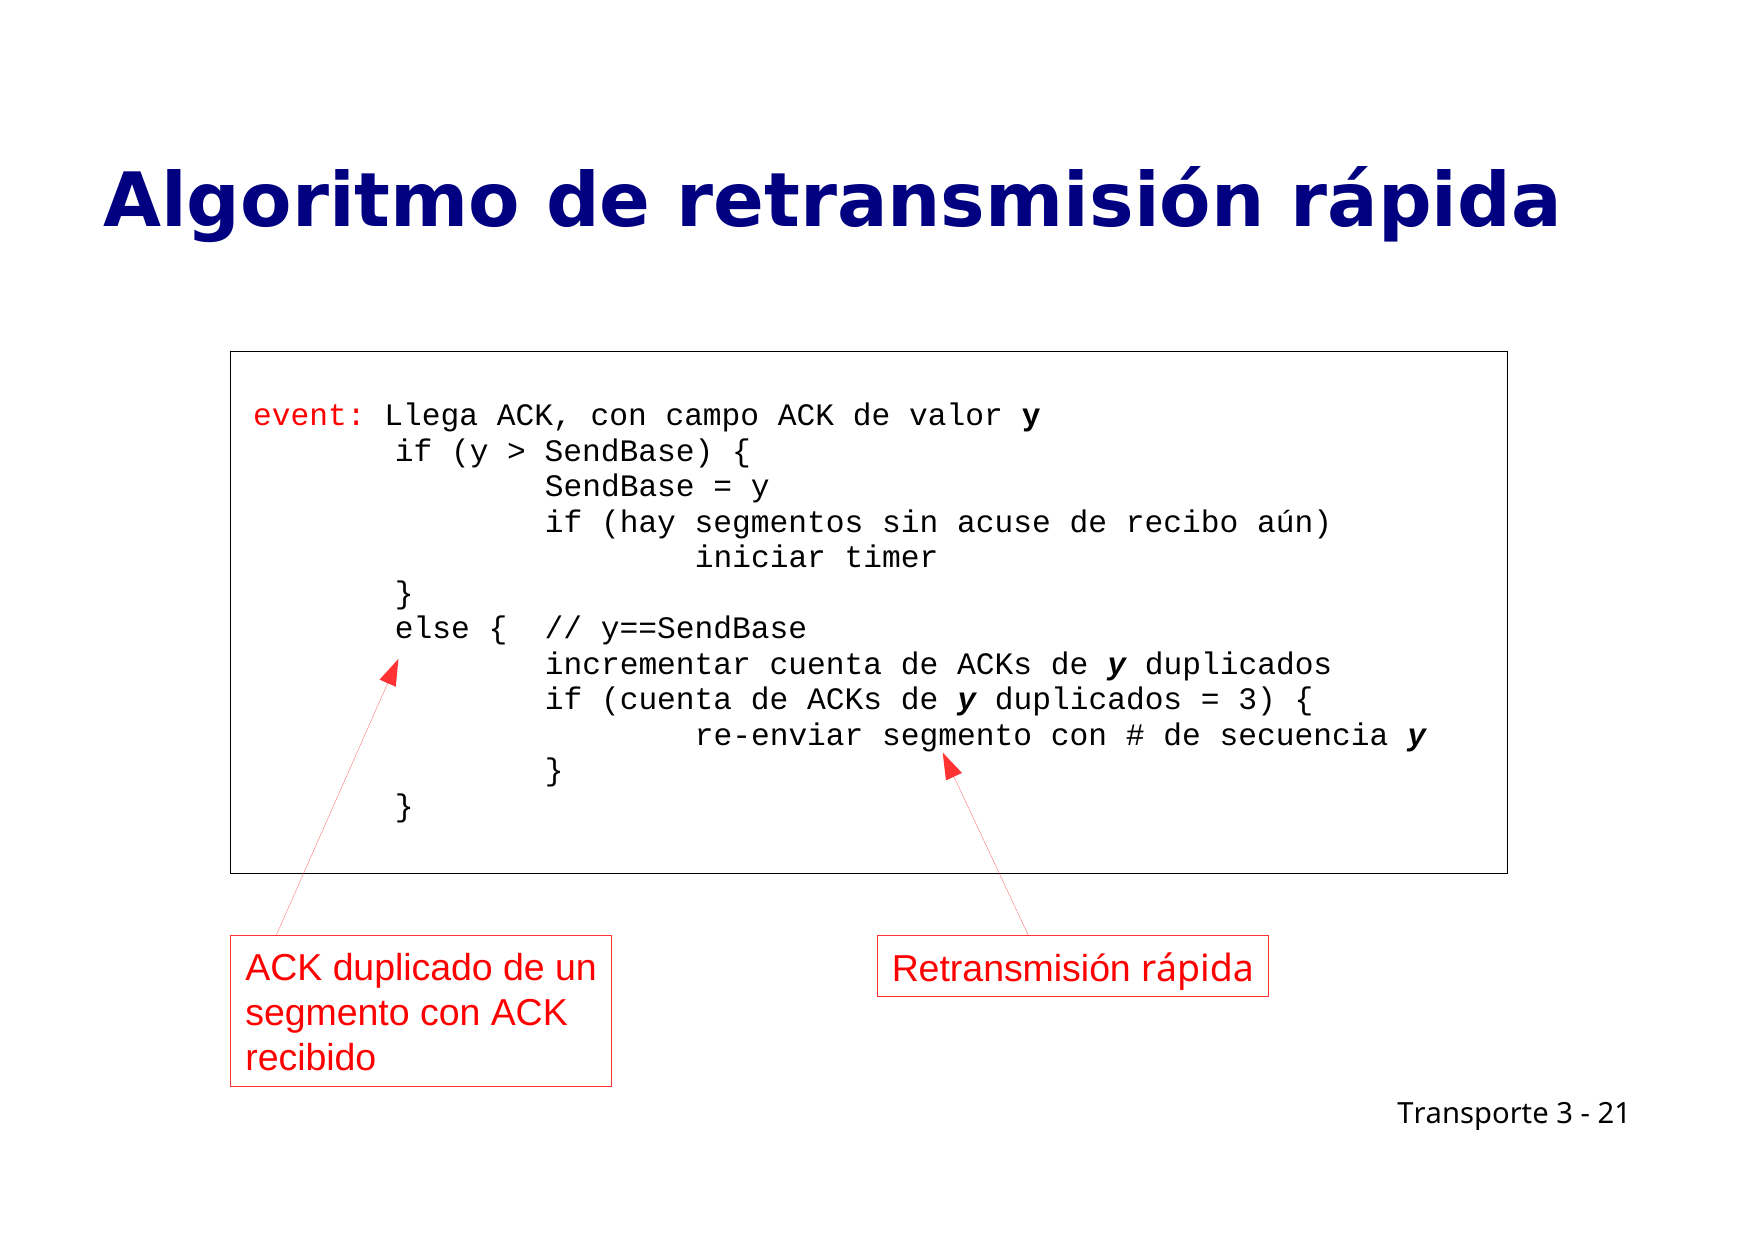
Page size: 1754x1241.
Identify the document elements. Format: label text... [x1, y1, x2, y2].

title Algoritmo de retransmisión rápida [88, 95, 1654, 298]
text_box event: Llega ACK, con campo ACK de valor y if (y > SendBase) { SendBase = y if (hay segmentos sin acuse de recibo aún) iniciar timer } else { // y==SendBase incrementar cuenta de ACKs de y duplicados if (cuenta de ACKs de y duplicados = 3) { re-enviar segmento con # de secuencia y } } [230, 351, 1508, 874]
text_box Retransmisión rápida [877, 935, 1269, 997]
text_box ACK duplicado de un segmento con ACK recibido [230, 935, 612, 1087]
